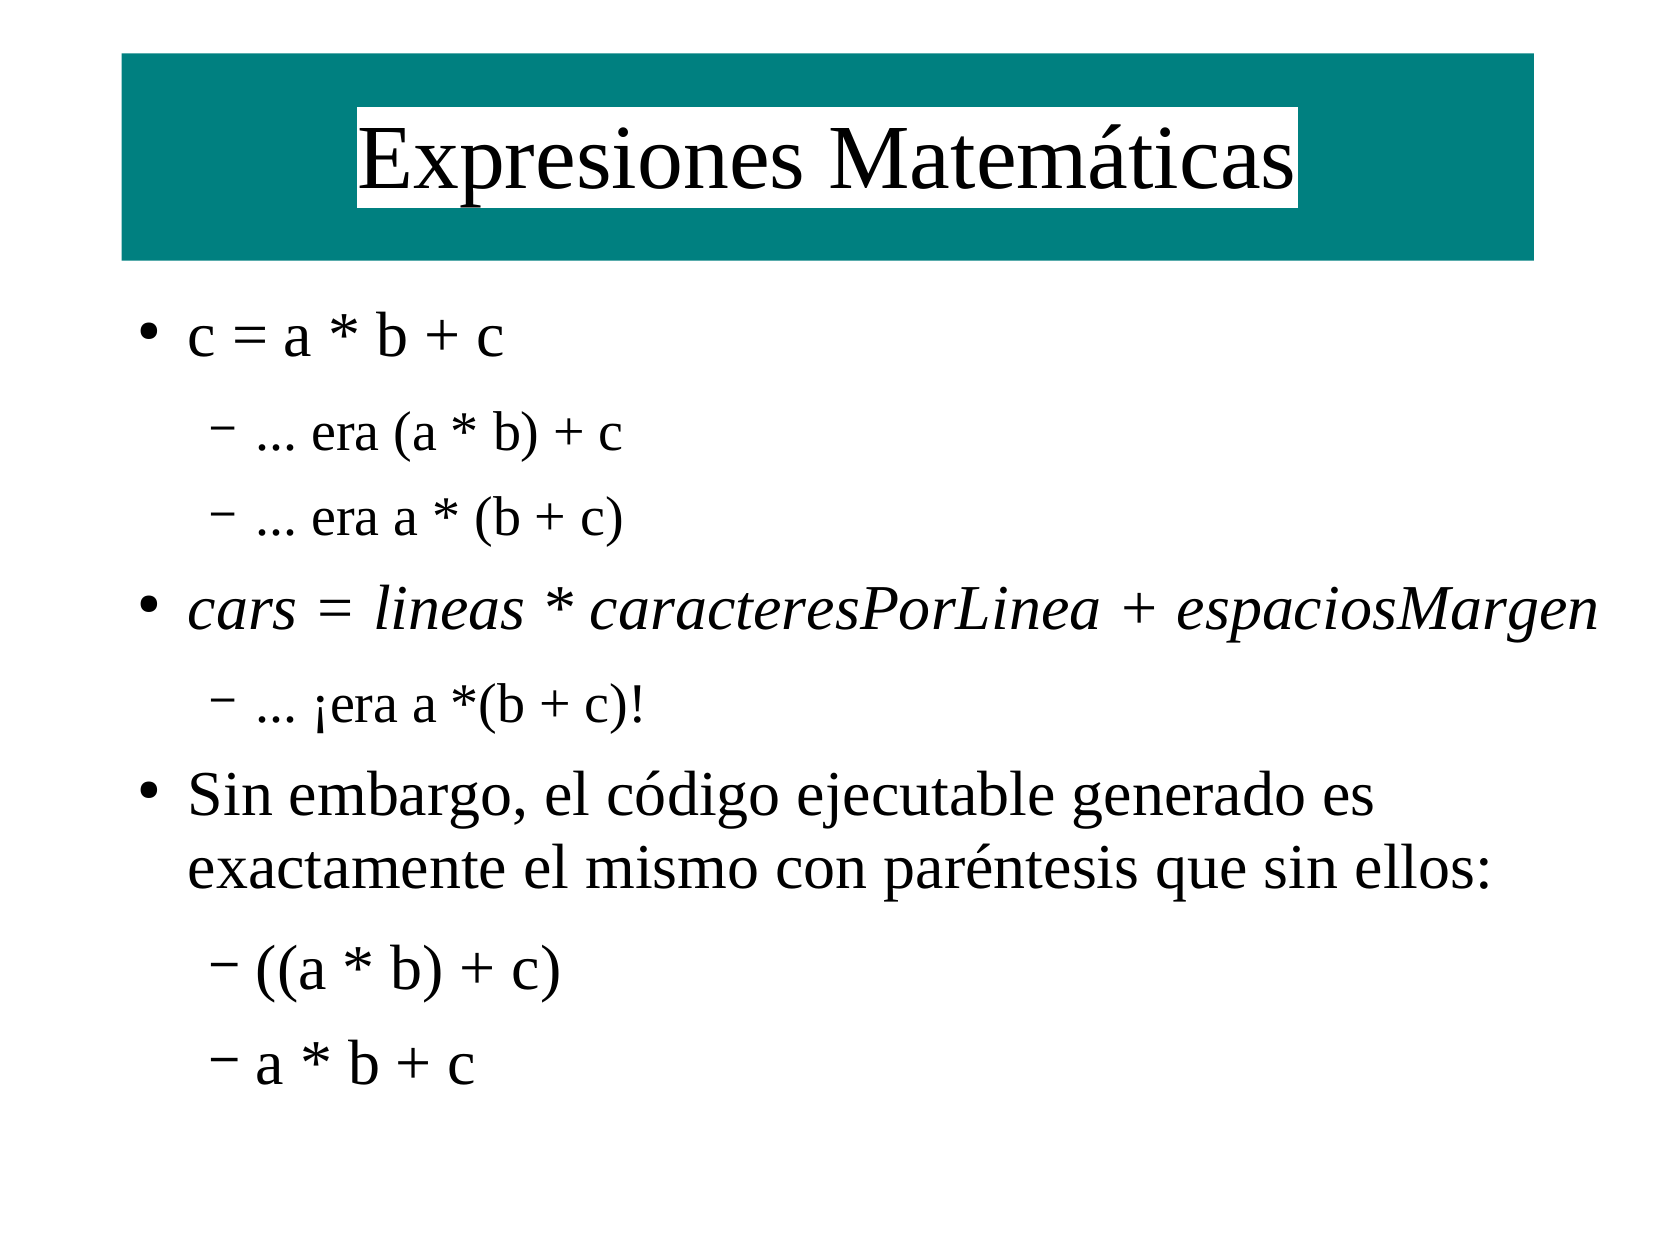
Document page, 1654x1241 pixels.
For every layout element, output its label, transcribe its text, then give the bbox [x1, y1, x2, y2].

title Expresiones Matemáticas [121, 53, 1534, 261]
list c = a * b + c ... era (a * b) + c ... era a * (b + c) cars = lineas * caracteresPorLinea + espaciosMargen ... ¡era a *(b + c)! Sin embargo, el código ejecutable generado es exactamente el mismo con paréntesis que sin ellos: ((a * b) + c) a * b + c [121, 298, 1638, 1154]
